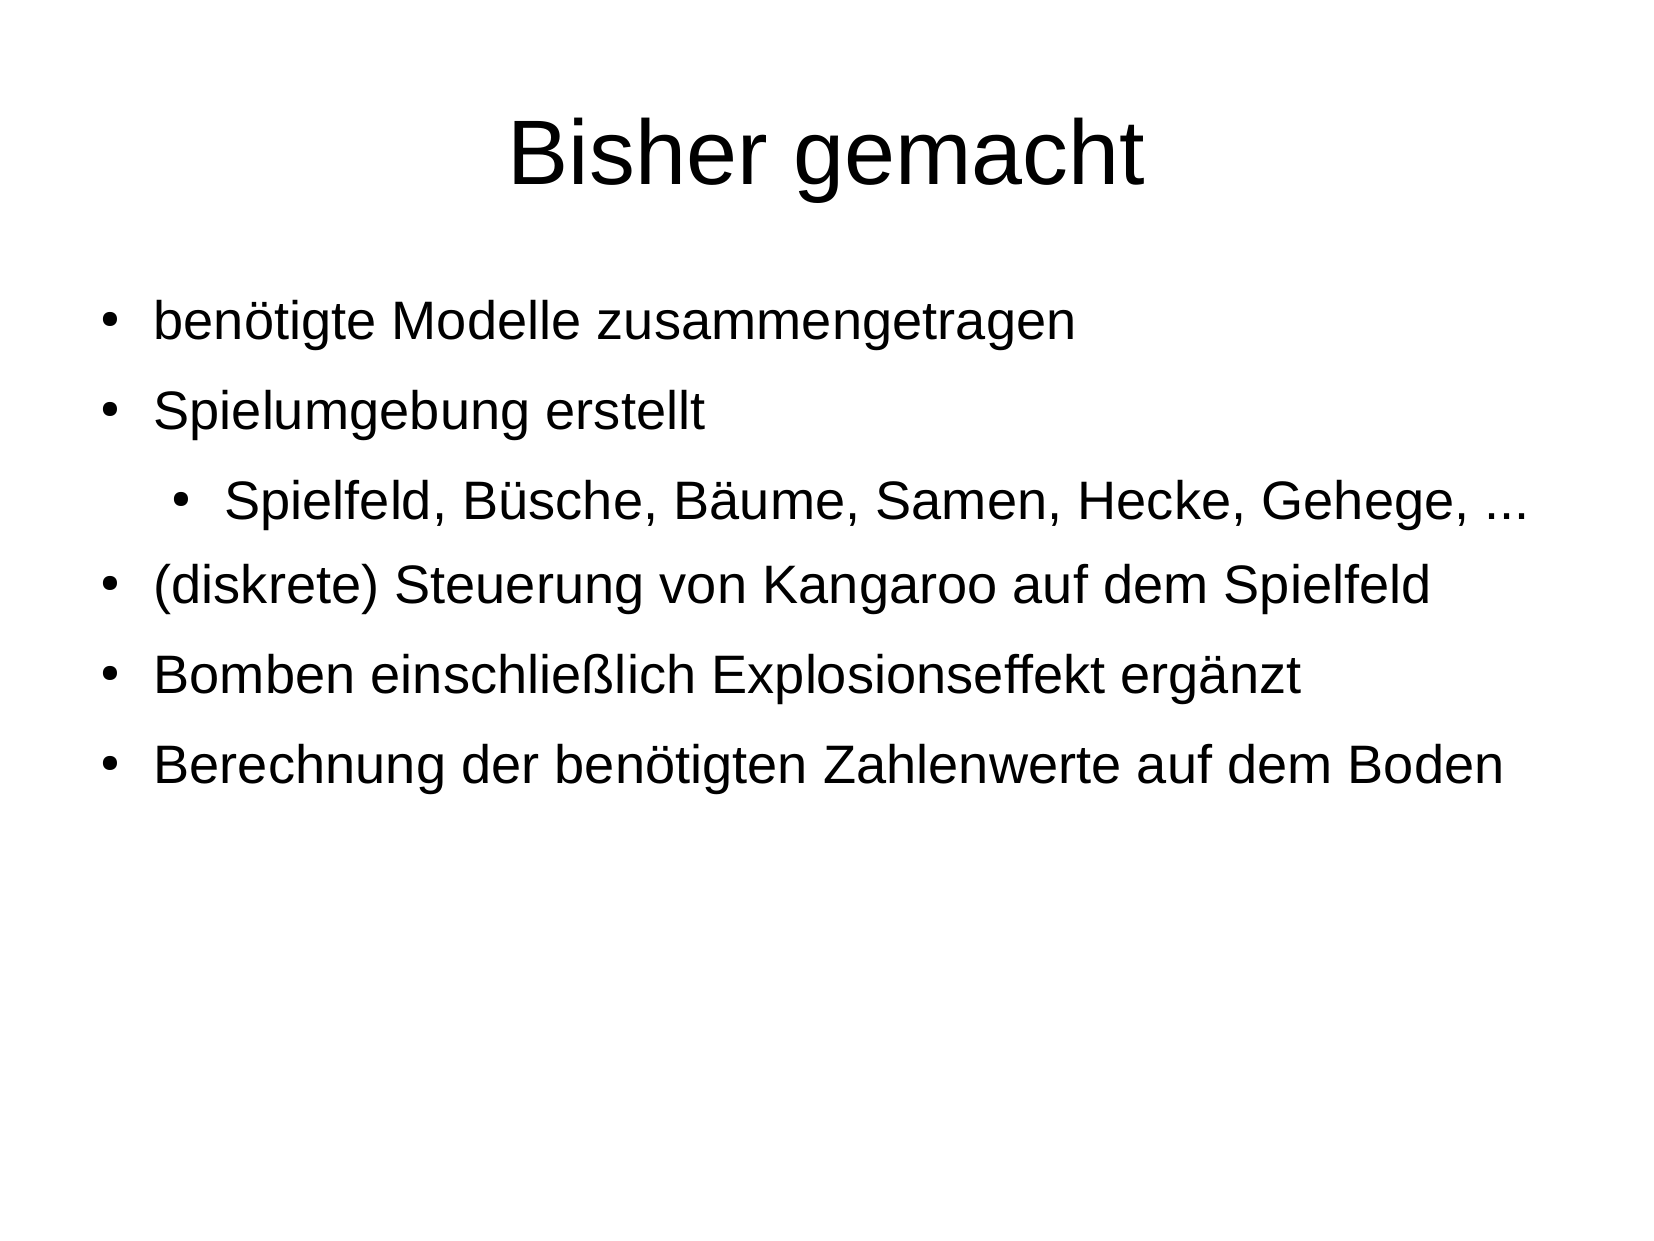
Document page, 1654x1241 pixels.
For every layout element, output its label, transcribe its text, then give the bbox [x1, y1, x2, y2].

list benötigte Modelle zusammengetragen Spielumgebung erstellt Spielfeld, Büsche, Bäume, Samen, Hecke, Gehege, ... (diskrete) Steuerung von Kangaroo auf dem Spielfeld Bomben einschließlich Explosionseffekt ergänzt Berechnung der benötigten Zahlenwerte auf dem Boden [82, 290, 1571, 1109]
title Bisher gemacht [82, 49, 1571, 257]
